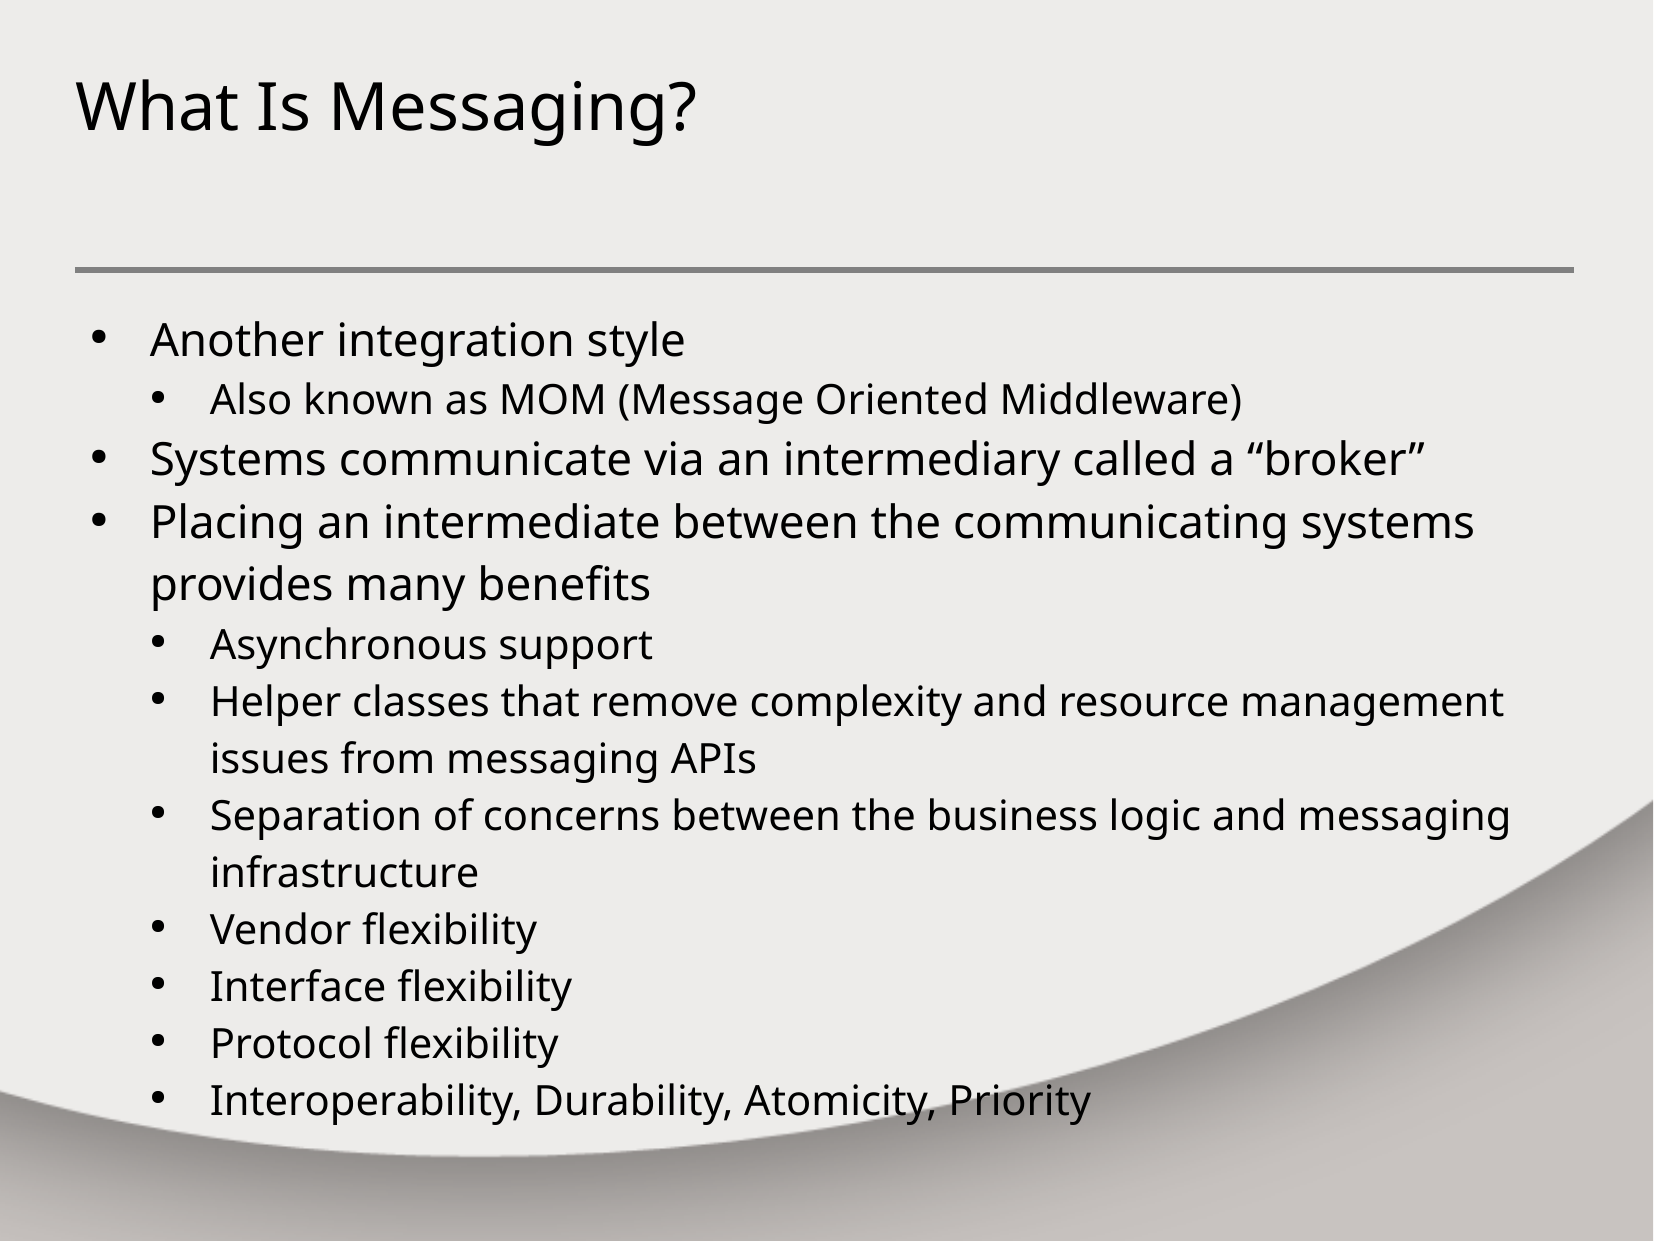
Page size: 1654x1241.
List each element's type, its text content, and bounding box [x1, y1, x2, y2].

text_box Another integration style Also known as MOM (Message Oriented Middleware) Systems communicate via an intermediary called a “broker” Placing an intermediate between the communicating systems provides many benefits Asynchronous support Helper classes that remove complexity and resource management issues from messaging APIs Separation of concerns between the business logic and messaging infrastructure Vendor flexibility Interface flexibility Protocol flexibility Interoperability, Durability, Atomicity, Priority [75, 299, 1575, 1163]
picture [0, 0, 1654, 1241]
title What Is Messaging? [75, 75, 1576, 226]
